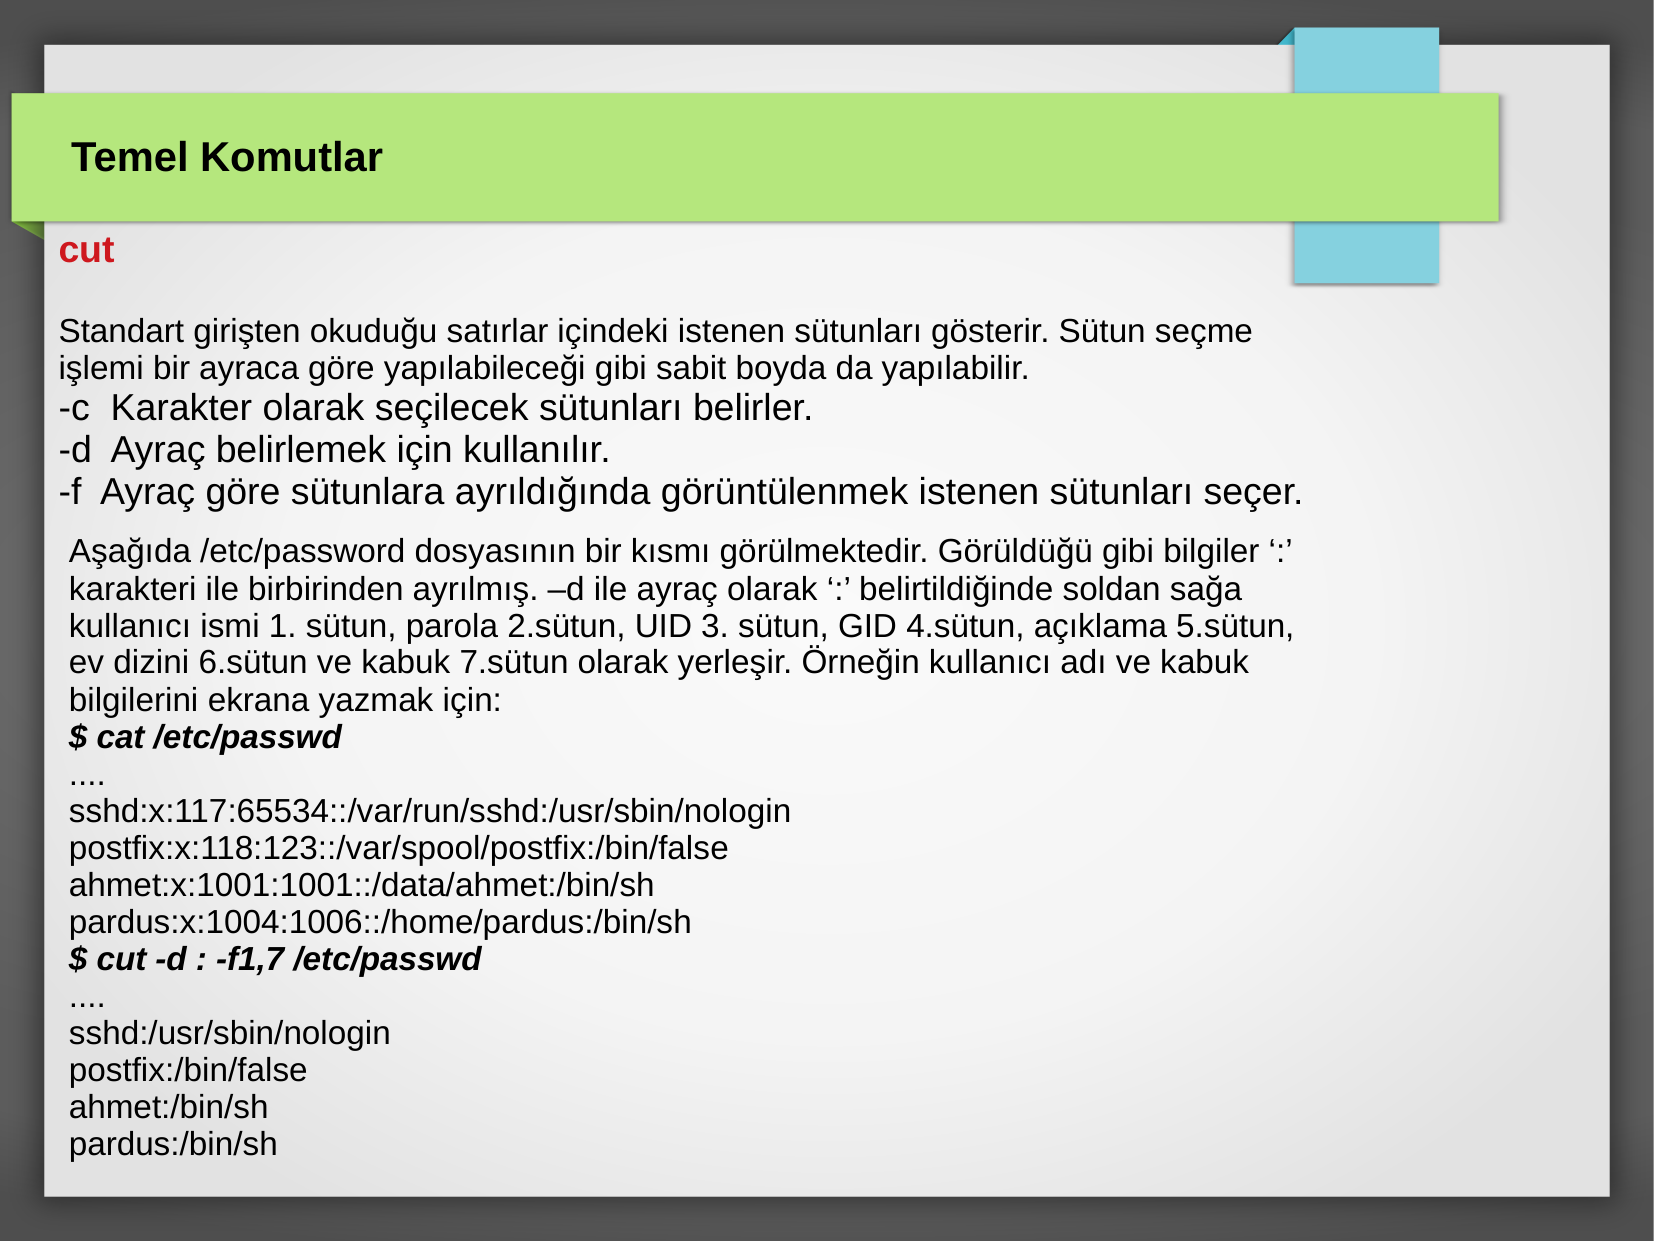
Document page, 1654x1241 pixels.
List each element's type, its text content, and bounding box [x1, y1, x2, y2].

text_box Aşağıda /etc/password dosyasının bir kısmı görülmektedir. Görüldüğü gibi bilgiler ‘:’ karakteri ile birbirinden ayrılmış. –d ile ayraç olarak ‘:’ belirtildiğinde soldan sağa kullanıcı ismi 1. sütun, parola 2.sütun, UID 3. sütun, GID 4.sütun, açıklama 5.sütun, ev dizini 6.sütun ve kabuk 7.sütun olarak yerleşir. Örneğin kullanıcı adı ve kabuk bilgilerini ekrana yazmak için: $ cat /etc/passwd .... sshd:x:117:65534::/var/run/sshd:/usr/sbin/nologin postfix:x:118:123::/var/spool/postfix:/bin/false ahmet:x:1001:1001::/data/ahmet:/bin/sh pardus:x:1004:1006::/home/pardus:/bin/sh $ cut -d : -f1,7 /etc/passwd .... sshd:/usr/sbin/nologin postfix:/bin/false ahmet:/bin/sh pardus:/bin/sh [54, 525, 1607, 1241]
picture [0, 0, 1654, 1241]
text_box Temel Komutlar [56, 126, 426, 207]
text_box cut Standart girişten okuduğu satırlar içindeki istenen sütunları gösterir. Sütun seçme işlemi bir ayraca göre yapılabileceği gibi sabit boyda da yapılabilir. -c Karakter olarak seçilecek sütunları belirler. -d Ayraç belirlemek için kullanılır. -f Ayraç göre sütunlara ayrıldığında görüntülenmek istenen sütunları seçer. [43, 221, 1418, 563]
